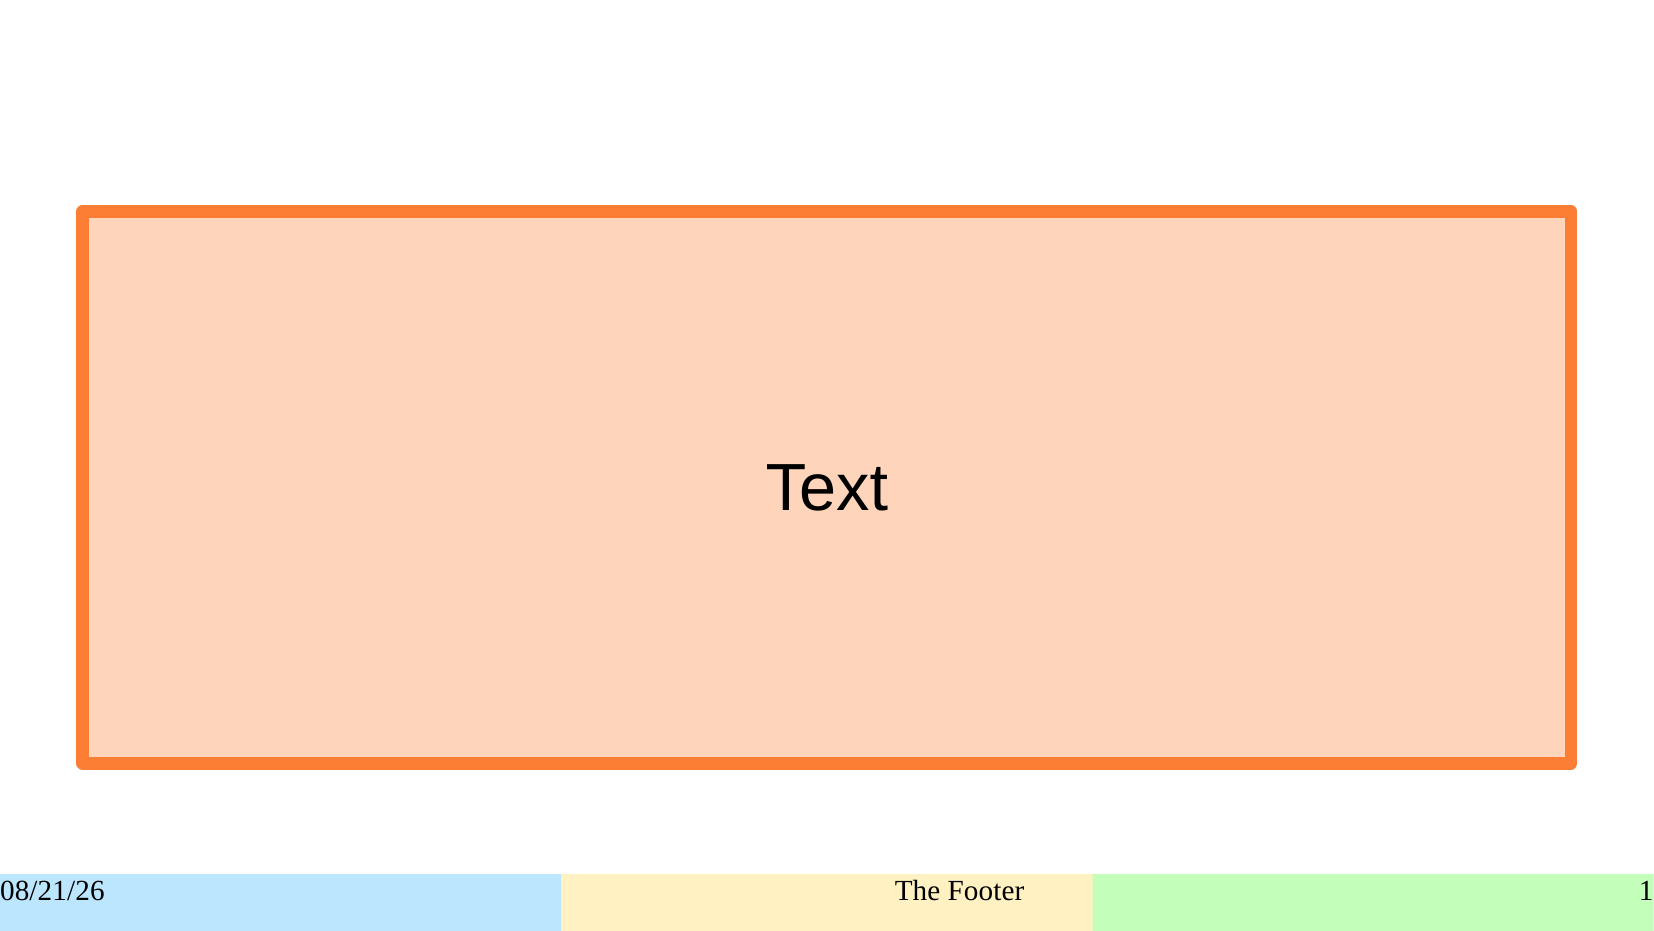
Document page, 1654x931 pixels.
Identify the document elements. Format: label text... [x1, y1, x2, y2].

subtitle Text [82, 211, 1571, 764]
